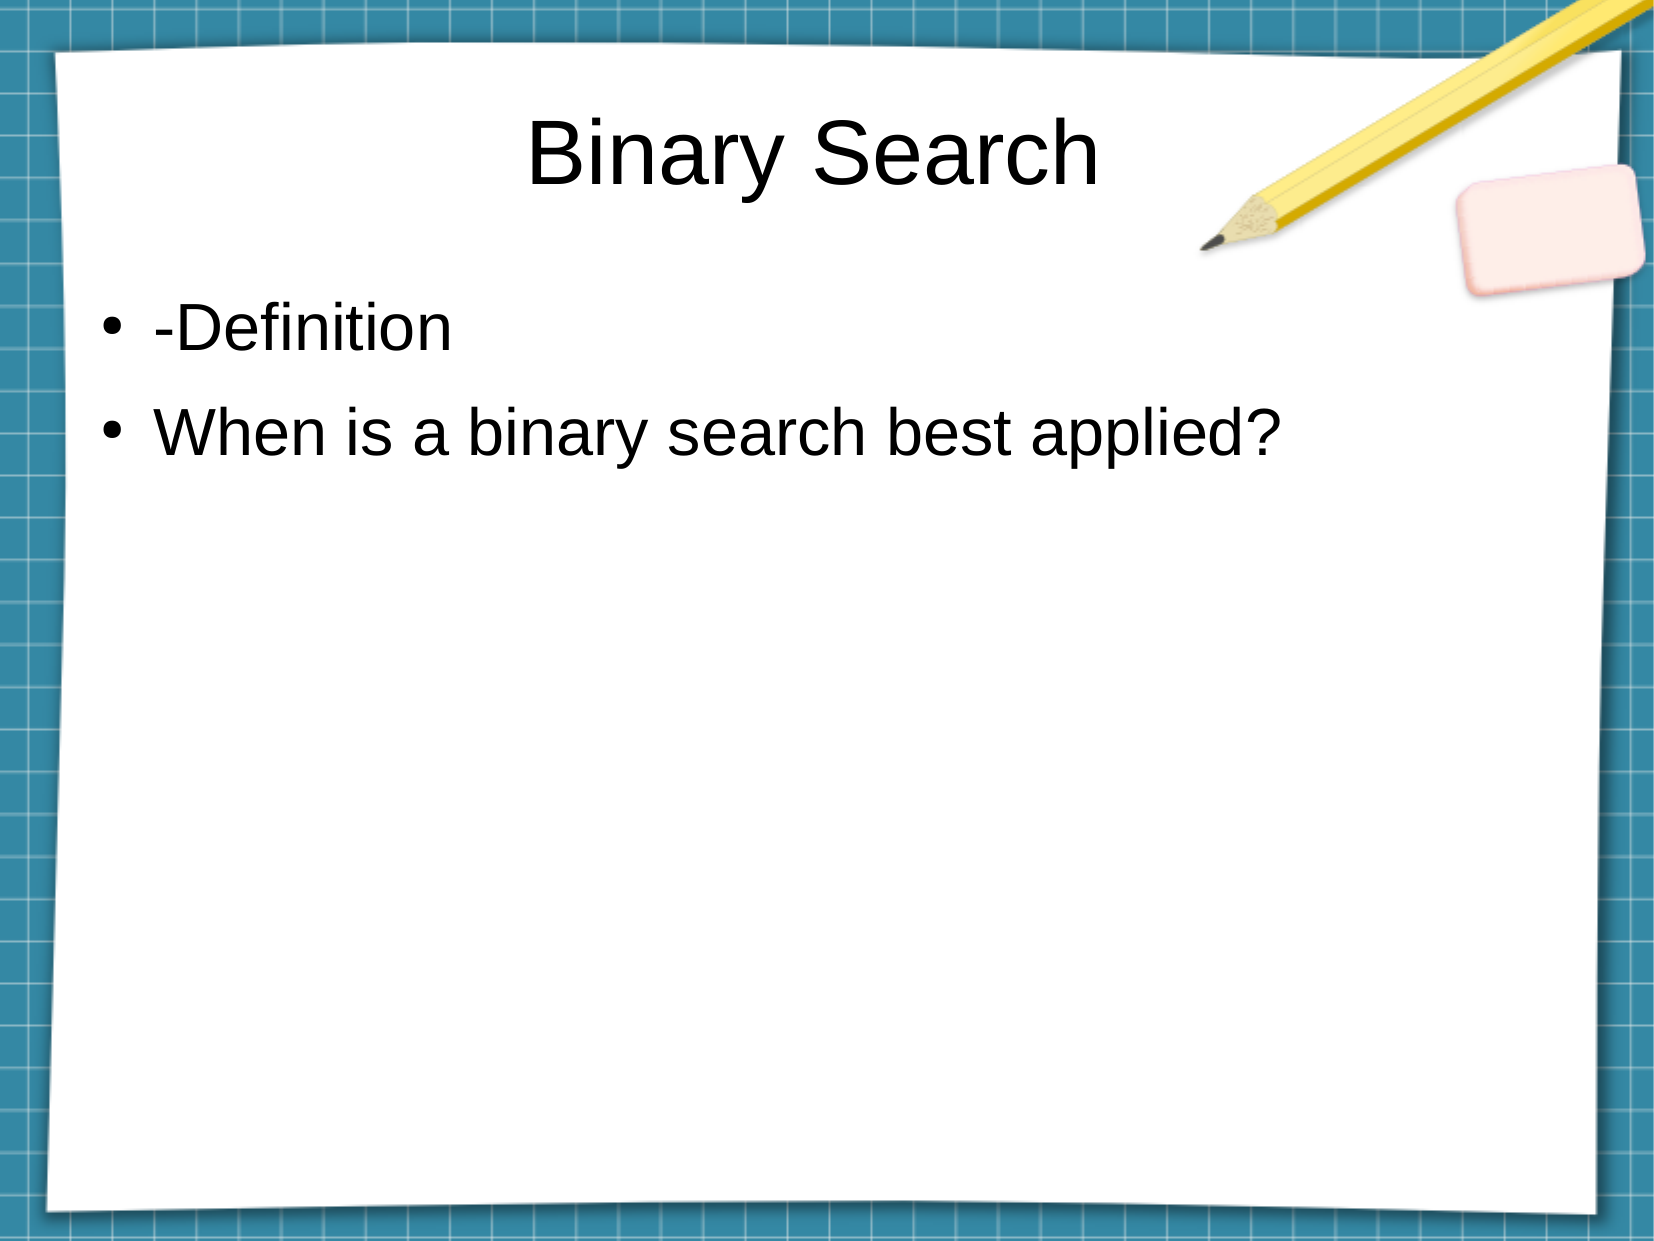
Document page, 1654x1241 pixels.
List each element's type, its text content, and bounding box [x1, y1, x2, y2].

title Binary Search [82, 49, 1571, 257]
picture [0, 0, 1654, 1241]
list -Definition When is a binary search best applied? [82, 290, 1571, 1010]
